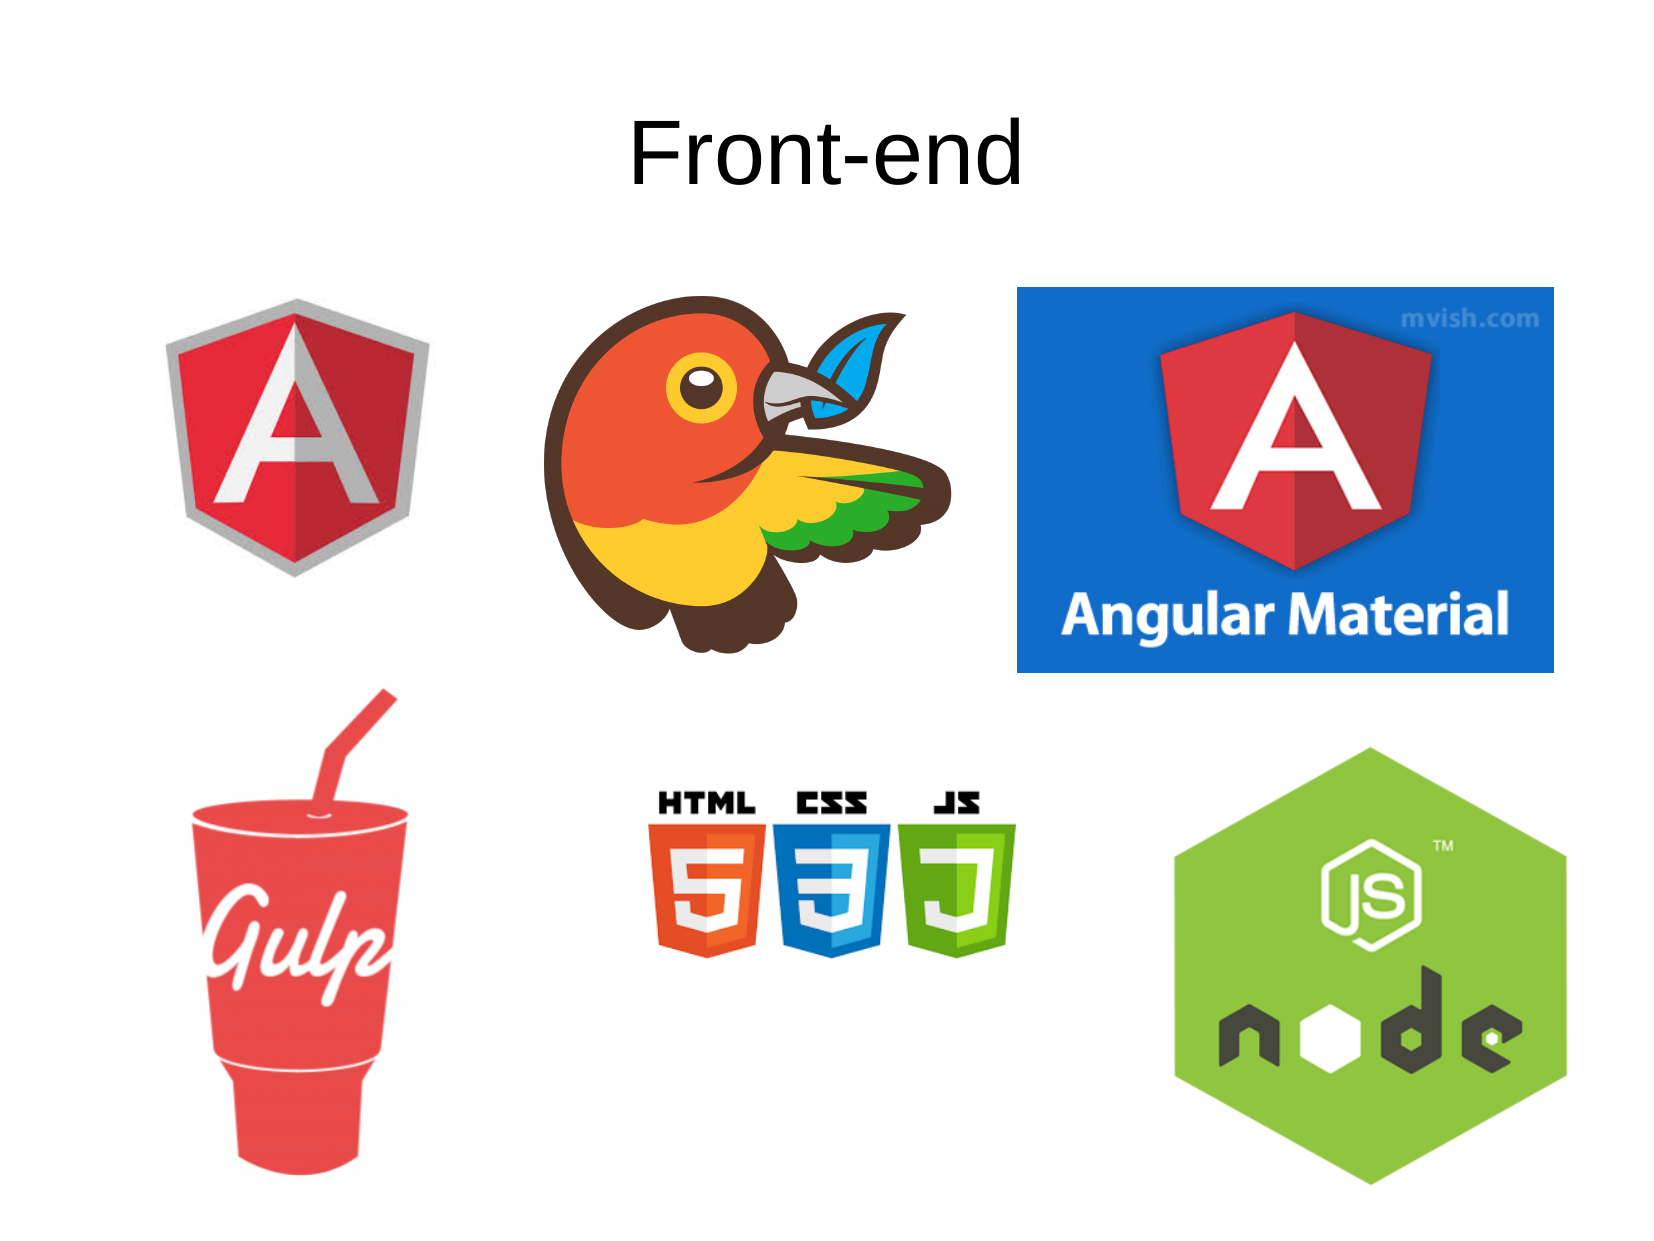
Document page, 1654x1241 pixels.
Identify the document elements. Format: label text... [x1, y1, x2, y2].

title Front-end [82, 49, 1571, 257]
picture [543, 295, 952, 654]
picture [155, 297, 438, 579]
picture [1017, 287, 1554, 673]
picture [1144, 742, 1595, 1193]
picture [59, 684, 560, 1186]
picture [648, 767, 1016, 983]
